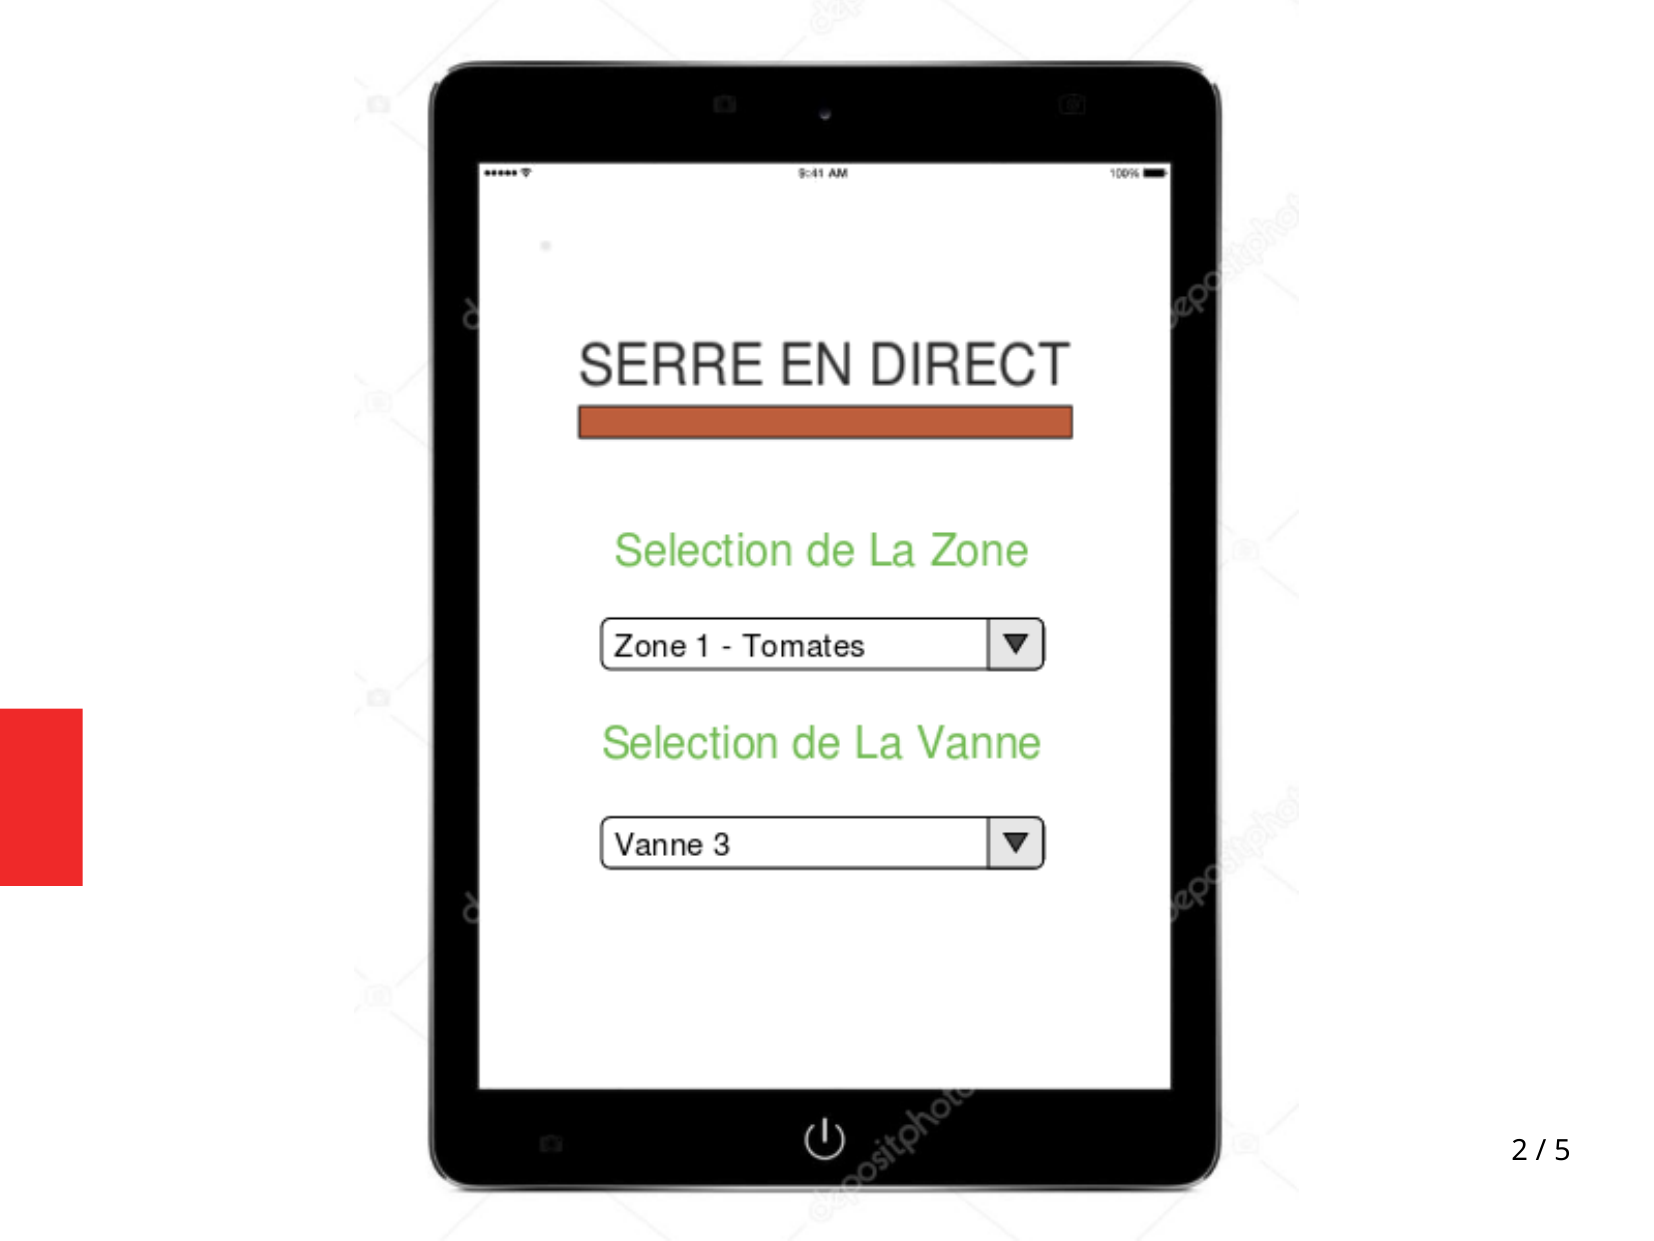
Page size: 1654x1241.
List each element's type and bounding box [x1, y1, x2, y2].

picture [354, 0, 1299, 1241]
